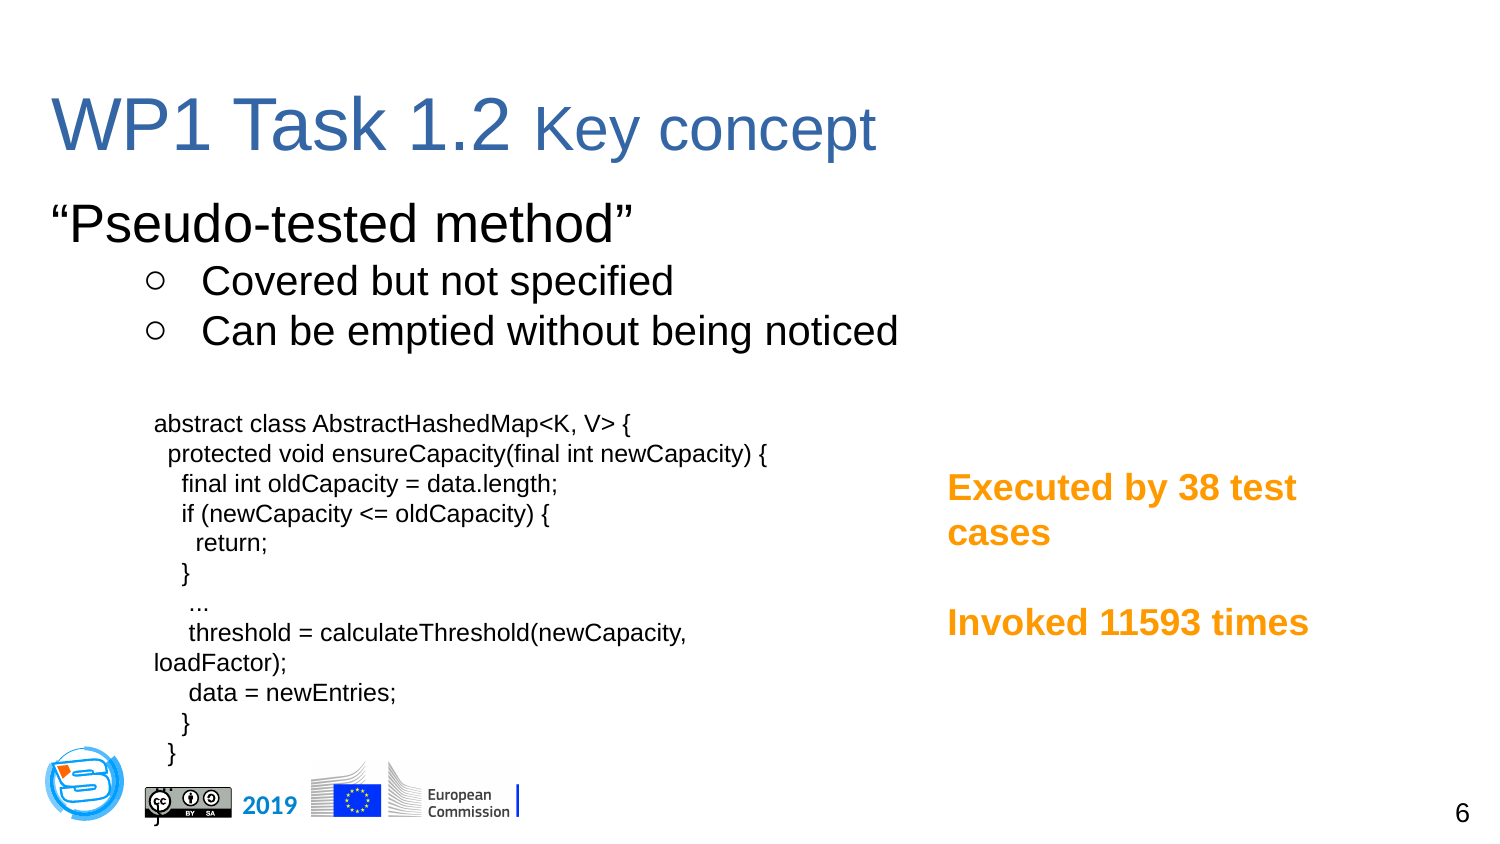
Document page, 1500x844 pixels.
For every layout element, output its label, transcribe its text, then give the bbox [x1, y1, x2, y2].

text_box abstract class AbstractHashedMap<K, V> { protected void ensureCapacity(final int newCapacity) { final int oldCapacity = data.length; if (newCapacity <= oldCapacity) { return; } ... threshold = calculateThreshold(newCapacity, loadFactor); data = newEntries; } } ... } [138, 392, 788, 844]
text_box Executed by 38 test cases Invoked 11593 times [932, 448, 1339, 594]
list “Pseudo-tested method” Covered but not specified Can be emptied without being noticed [51, 188, 1449, 396]
slide_number <number> [1395, 779, 1485, 844]
title WP1 Task 1.2 Key concept [51, 72, 1449, 167]
